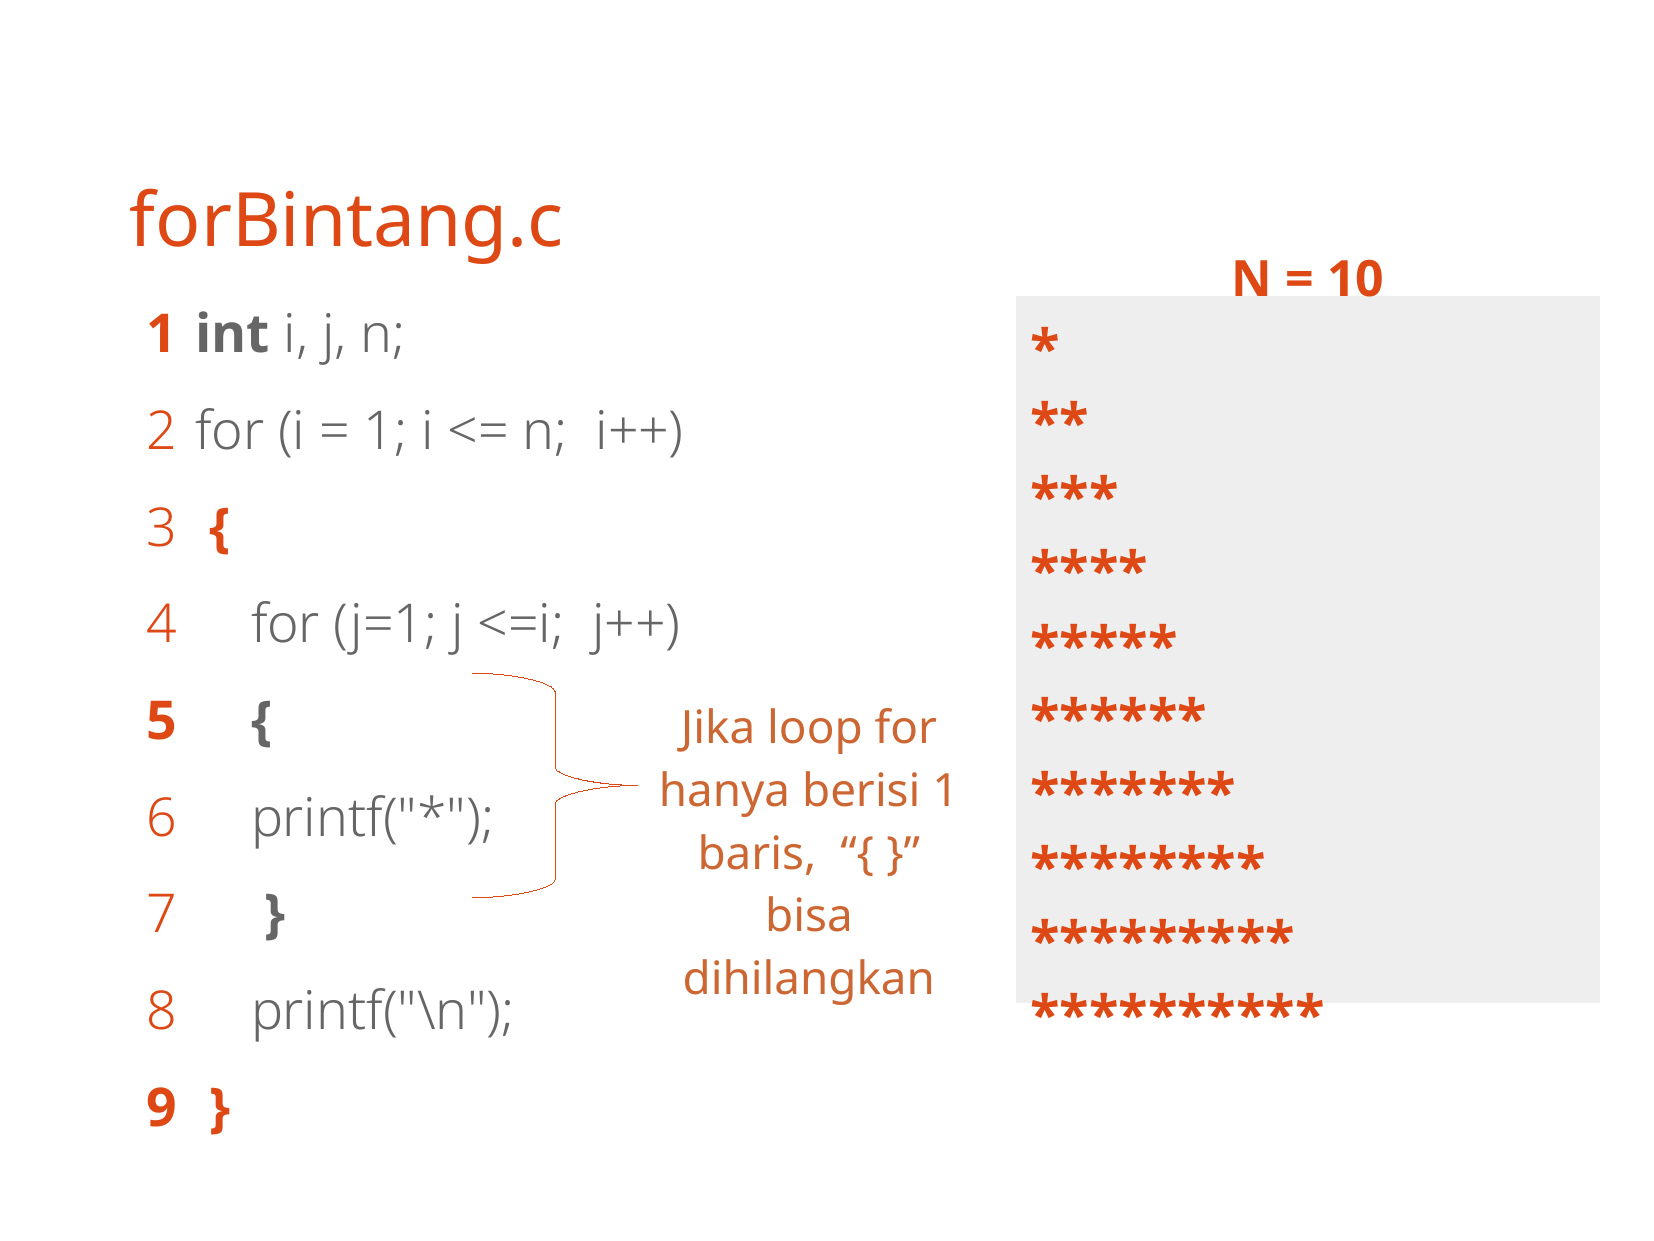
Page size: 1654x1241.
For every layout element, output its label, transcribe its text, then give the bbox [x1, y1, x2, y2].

text_box Jika loop for hanya berisi 1 baris, “{ }” bisa dihilangkan [637, 687, 981, 909]
text_box N = 10 * ** *** **** ***** ****** ******* ******** ********* ********** [1015, 295, 1601, 1004]
list int i, j, n; for (i = 1; i <= n; i++) { for (j=1; j <=i; j++) { printf("*"); } printf("\n"); } [129, 295, 1518, 1146]
title forBintang.c [129, 153, 1518, 281]
